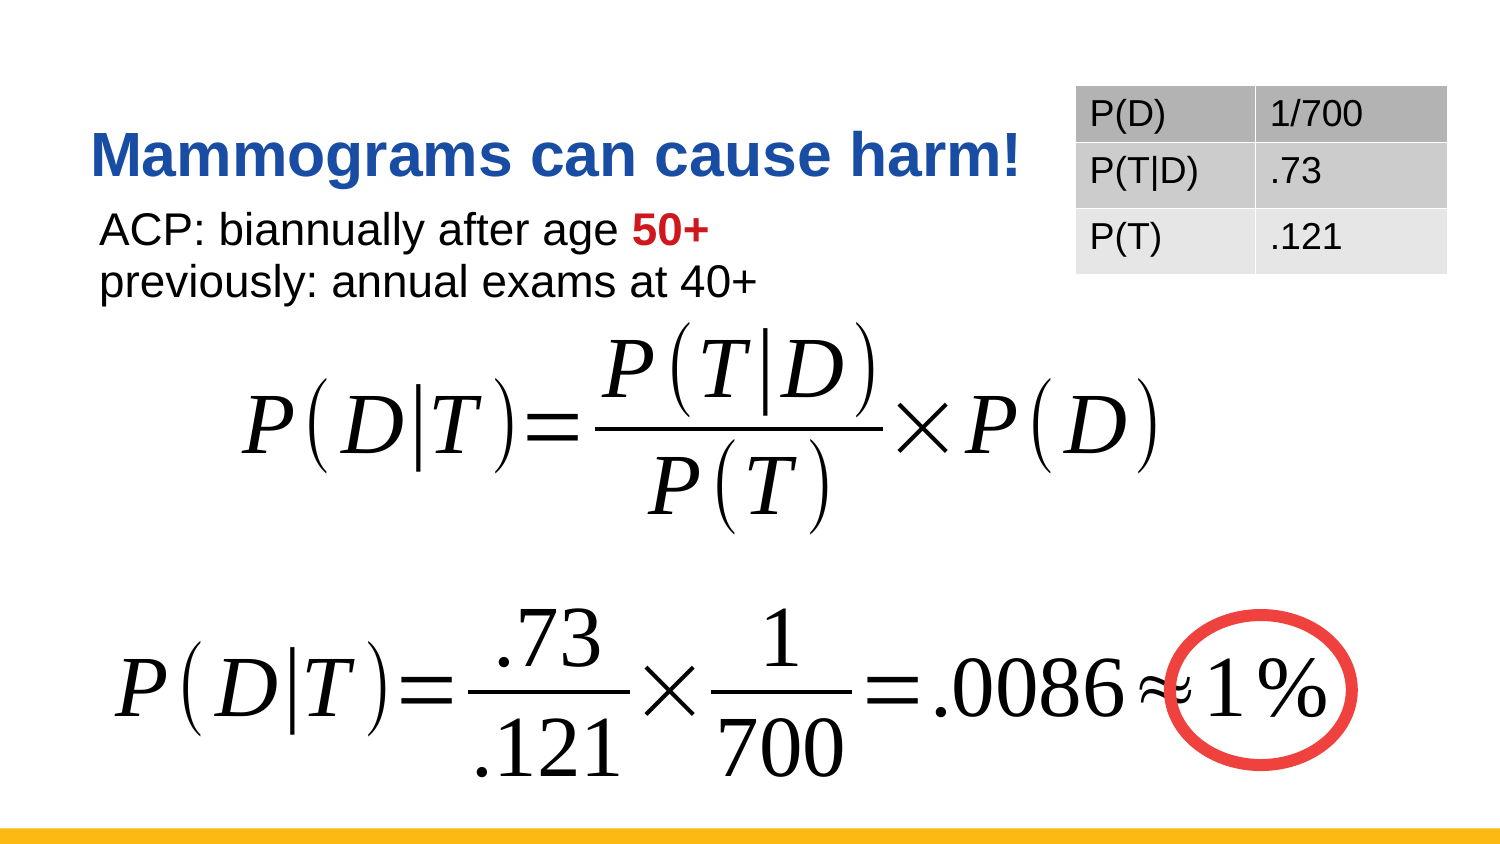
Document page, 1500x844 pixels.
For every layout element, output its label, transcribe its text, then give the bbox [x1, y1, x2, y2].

chart [231, 317, 1171, 541]
table_cell P(T|D) [1076, 143, 1255, 208]
table_cell P(T) [1076, 209, 1255, 274]
text_box ACP: biannually after age 50+ previously: annual exams at 40+ [84, 196, 774, 315]
table_header 1/700 [1256, 86, 1447, 142]
table_cell .121 [1256, 209, 1447, 274]
table_header P(D) [1076, 86, 1255, 142]
chart [105, 589, 1337, 796]
chart [1176, 622, 1337, 759]
title Mammograms can cause harm! [75, 0, 1425, 197]
table_cell .73 [1256, 143, 1447, 208]
